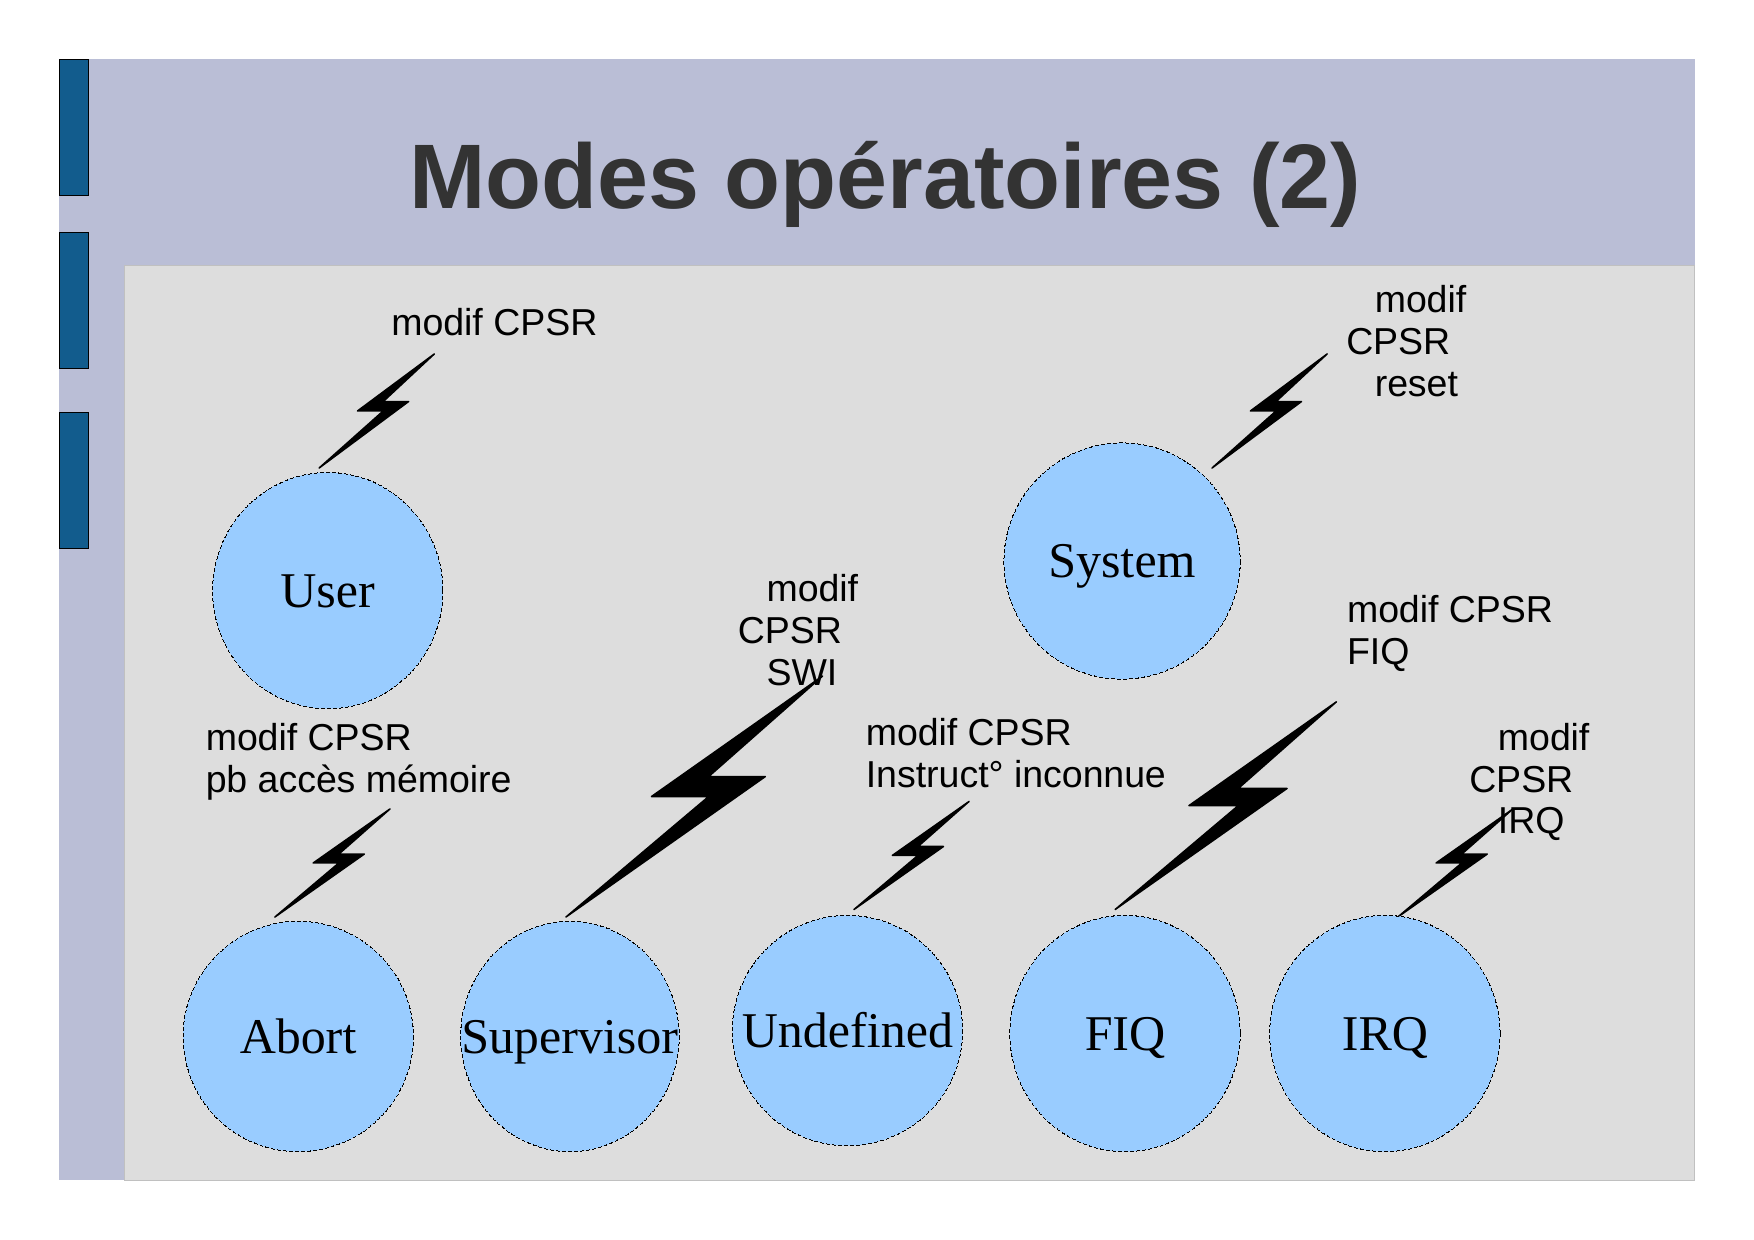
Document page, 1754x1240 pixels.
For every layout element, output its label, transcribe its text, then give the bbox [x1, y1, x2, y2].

text_box [565, 676, 823, 918]
text_box [1399, 808, 1513, 916]
text_box modif CPSR IRQ [1454, 708, 1691, 808]
text_box Supervisor [460, 921, 680, 1152]
text_box [1212, 353, 1328, 469]
text_box Abort [183, 921, 414, 1152]
text_box User [212, 472, 443, 709]
text_box Undefined [732, 915, 963, 1146]
text_box modif CPSR SWI [723, 560, 959, 660]
title Modes opératoires (2) [118, 88, 1654, 266]
text_box [853, 801, 970, 910]
text_box System [1003, 442, 1241, 680]
text_box modif CPSR Instruct° inconnue [822, 703, 1233, 804]
text_box modif CPSR reset [1331, 270, 1568, 371]
text_box [1115, 701, 1337, 910]
text_box modif CPSR FIQ [1289, 580, 1582, 681]
text_box modif CPSR pb accès mémoire [162, 708, 591, 808]
text_box FIQ [1009, 915, 1241, 1152]
text_box IRQ [1269, 915, 1501, 1152]
text_box [319, 353, 435, 469]
text_box modif CPSR [376, 293, 613, 352]
text_box [274, 808, 391, 918]
